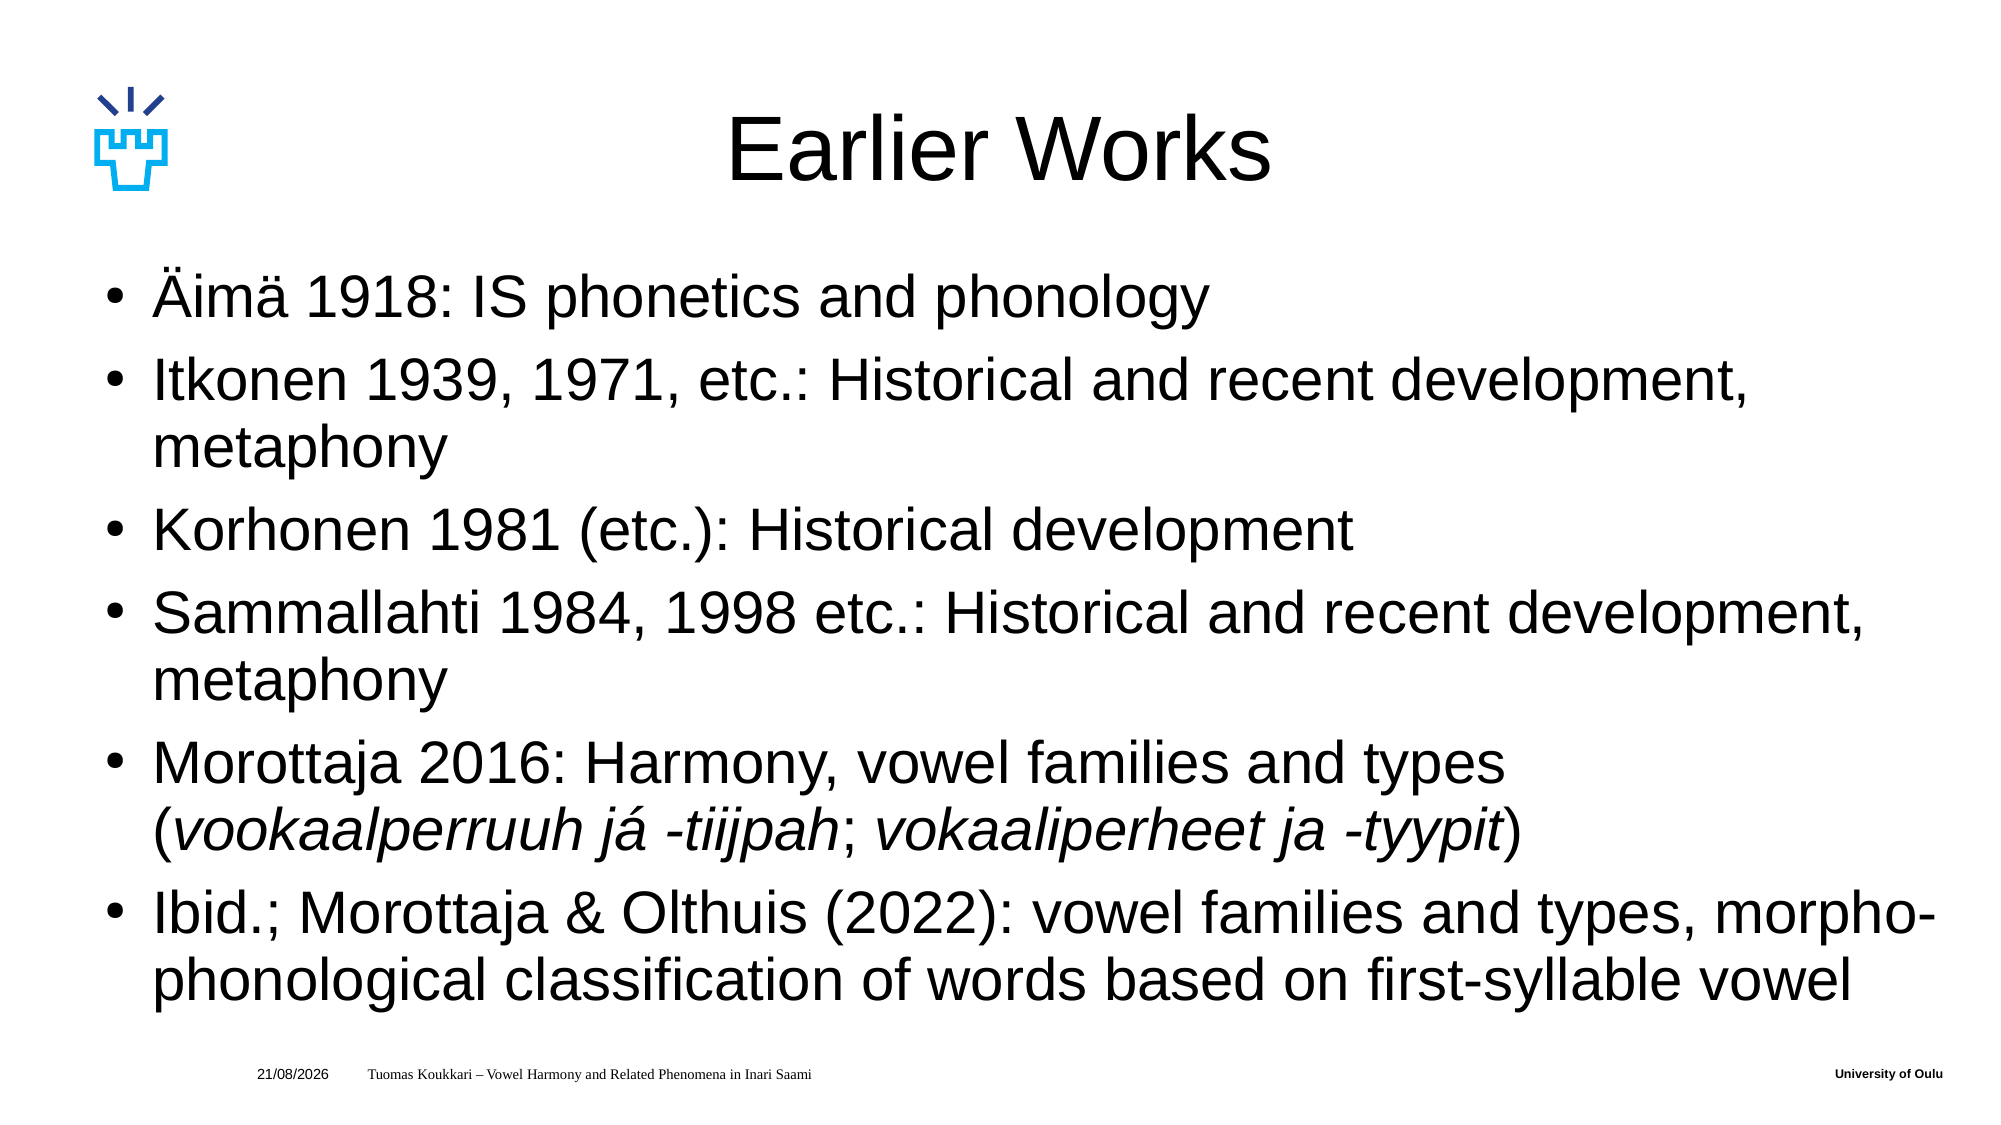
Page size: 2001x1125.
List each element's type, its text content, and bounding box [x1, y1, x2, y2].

list Äimä 1918: IS phonetics and phonology Itkonen 1939, 1971, etc.: Historical and recent development, metaphony Korhonen 1981 (etc.): Historical development Sammallahti 1984, 1998 etc.: Historical and recent development, metaphony Morottaja 2016: Harmony, vowel families and types (vookaalperruuh já -tiijpah; vokaaliperheet ja -tyypit) Ibid.; Morottaja & Olthuis (2022): vowel families and types, morpho-phonological classification of words based on first-syllable vowel [88, 263, 1949, 1063]
title Earlier Works [539, 47, 1461, 251]
